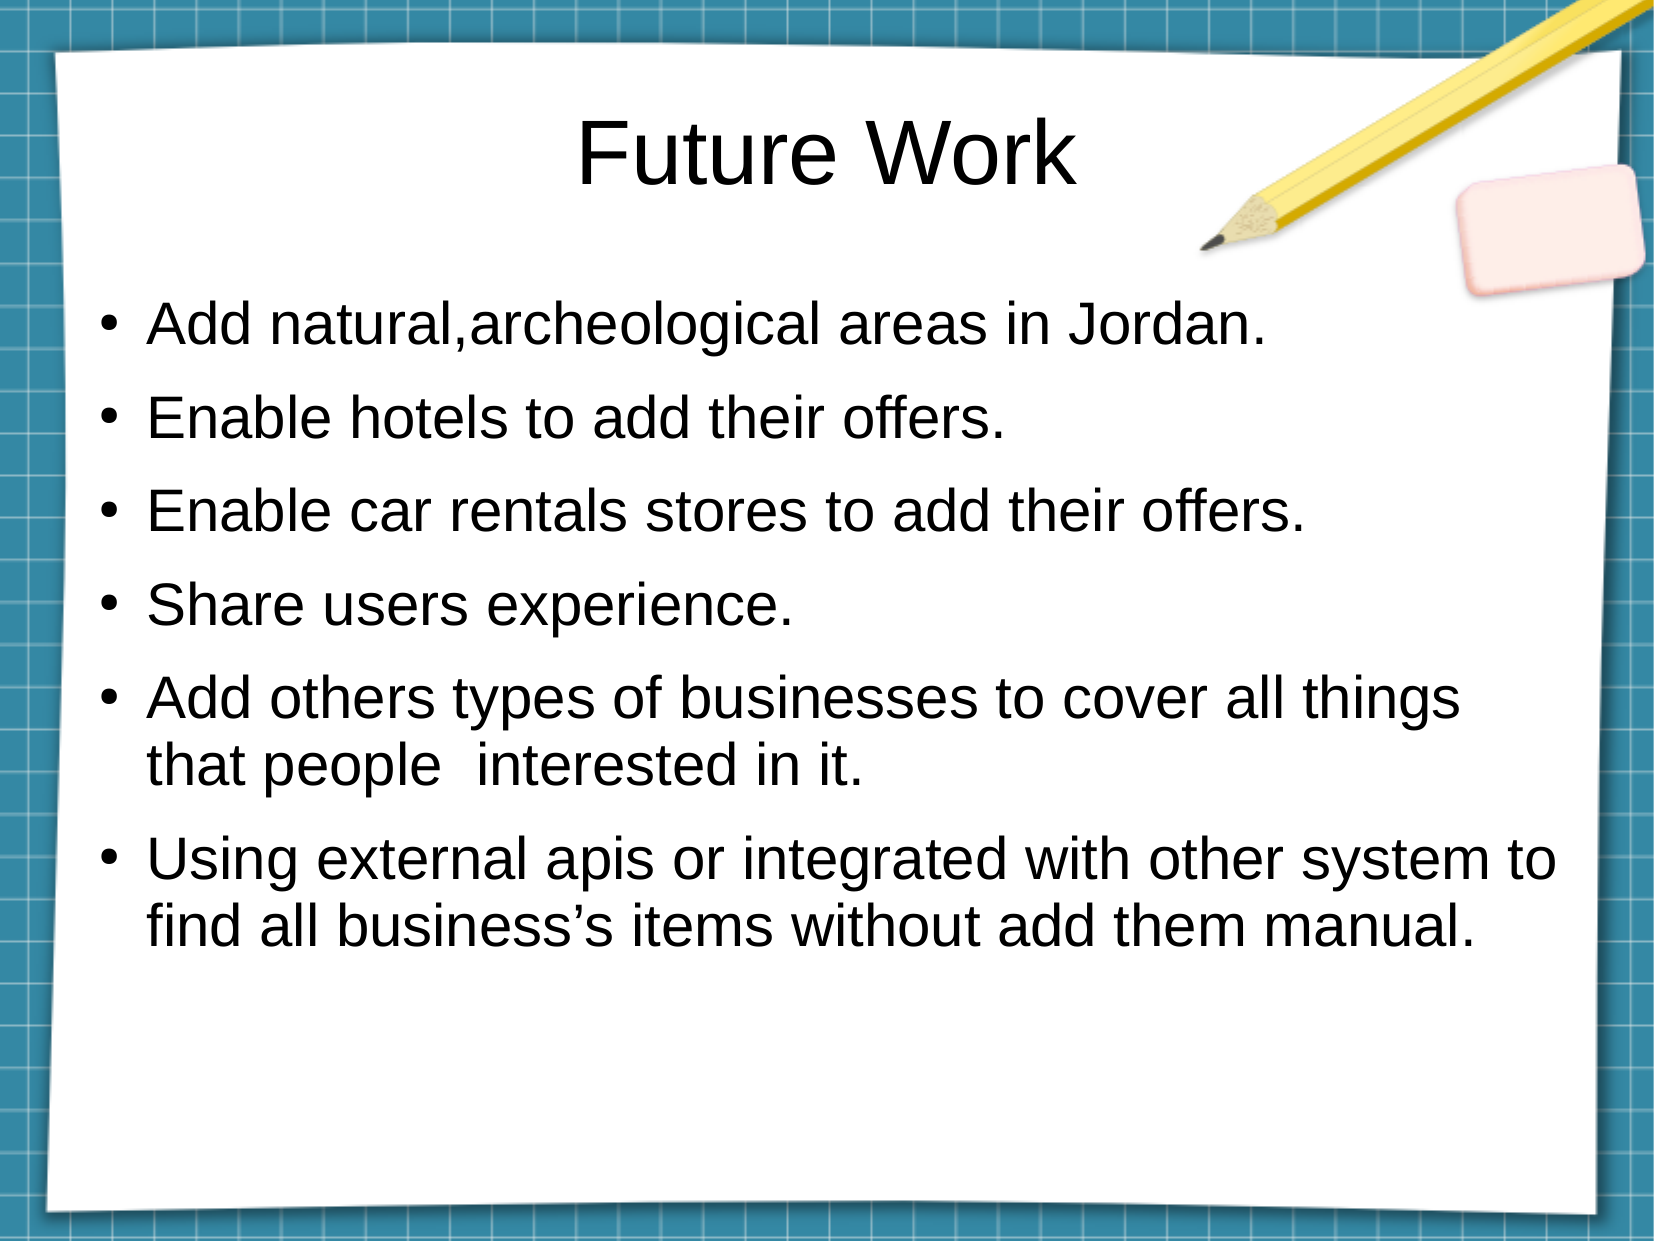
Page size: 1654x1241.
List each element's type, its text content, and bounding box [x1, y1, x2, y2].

list Add natural,archeological areas in Jordan. Enable hotels to add their offers. Enable car rentals stores to add their offers. Share users experience. Add others types of businesses to cover all things that people interested in it. Using external apis or integrated with other system to find all business’s items without add them manual. [82, 290, 1571, 1010]
title Future Work [82, 49, 1571, 257]
picture [0, 0, 1654, 1241]
